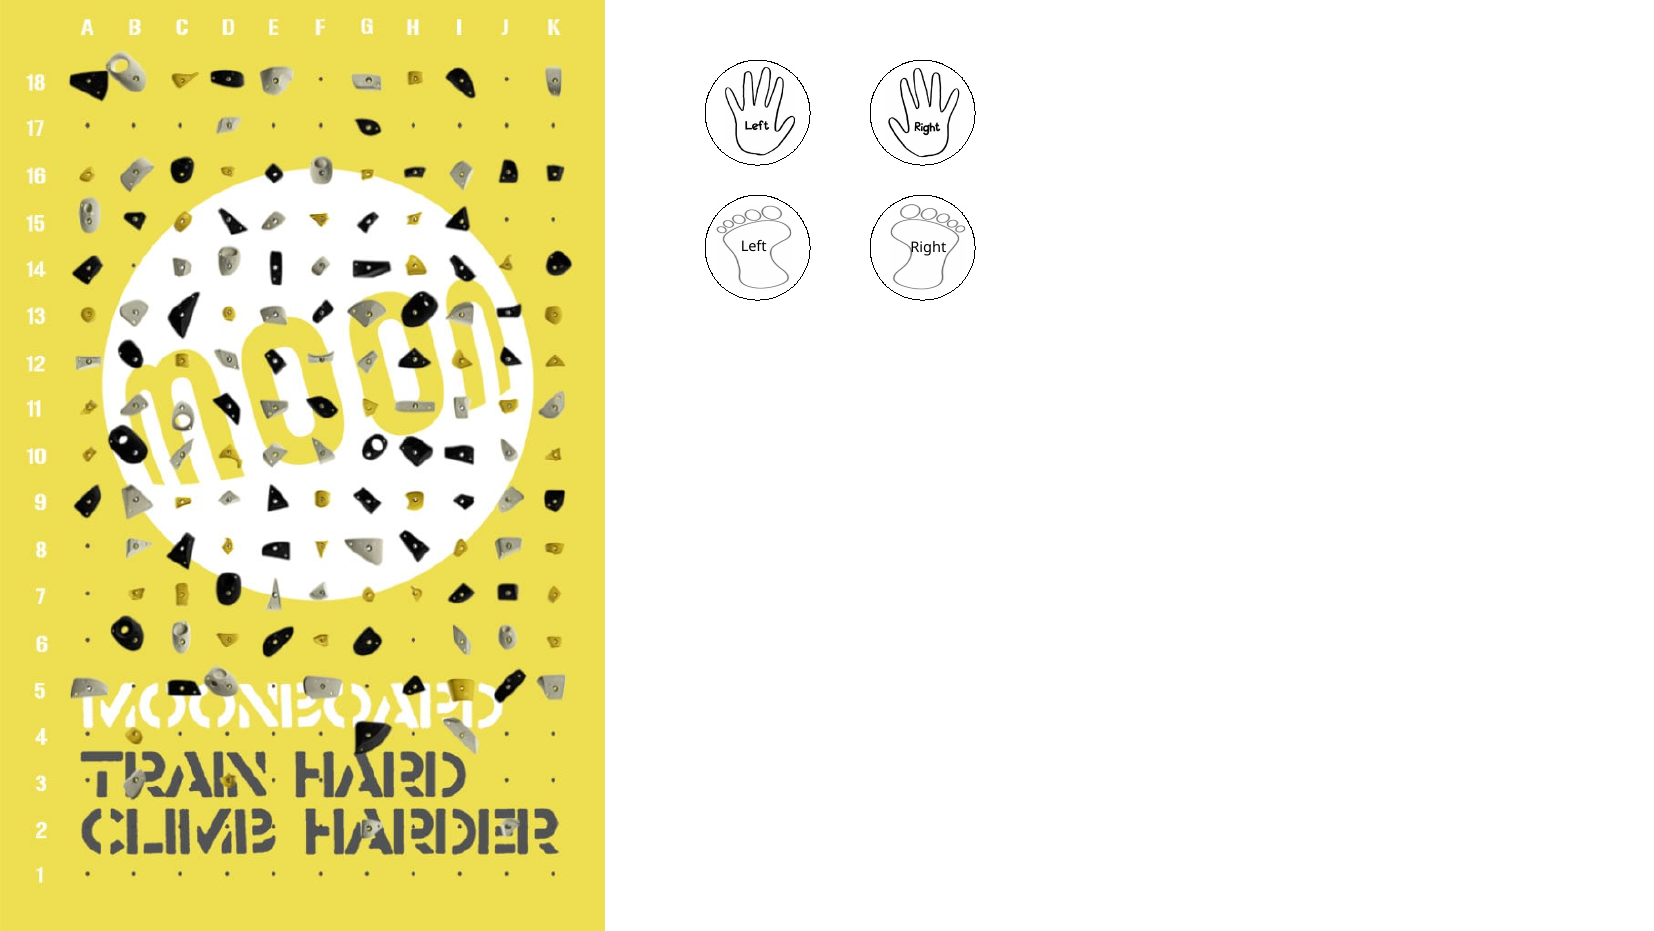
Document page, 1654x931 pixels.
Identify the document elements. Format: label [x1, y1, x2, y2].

picture [724, 65, 796, 156]
picture [0, 0, 605, 931]
picture [716, 203, 792, 289]
picture [886, 67, 961, 158]
picture [890, 204, 966, 290]
